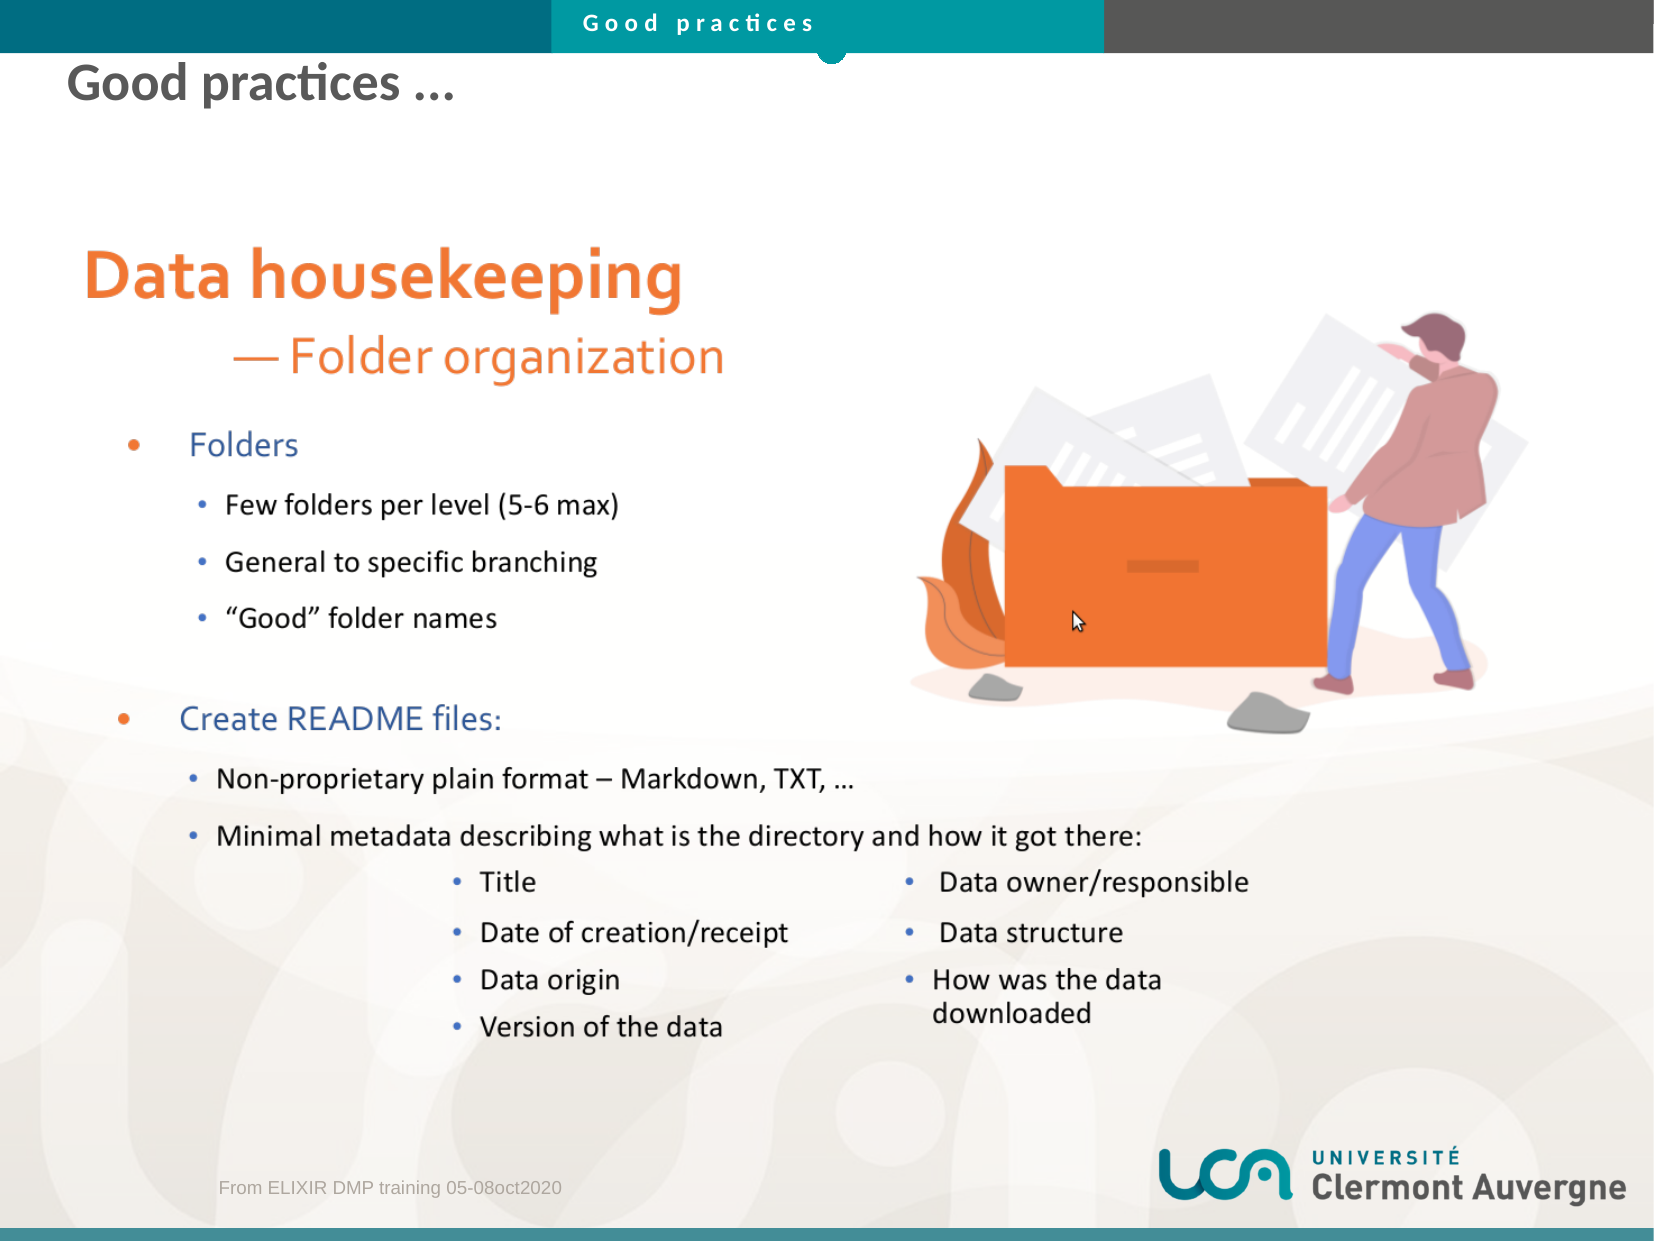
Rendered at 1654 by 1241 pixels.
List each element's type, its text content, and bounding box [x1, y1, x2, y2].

text_box From ELIXIR DMP training 05-08oct2020 [203, 1170, 615, 1210]
text_box Good practices ... [52, 55, 977, 208]
text_box [818, 55, 845, 64]
text_box Good practices [5, 5, 1654, 55]
text_box [0, 0, 1654, 54]
picture [0, 54, 1654, 1241]
